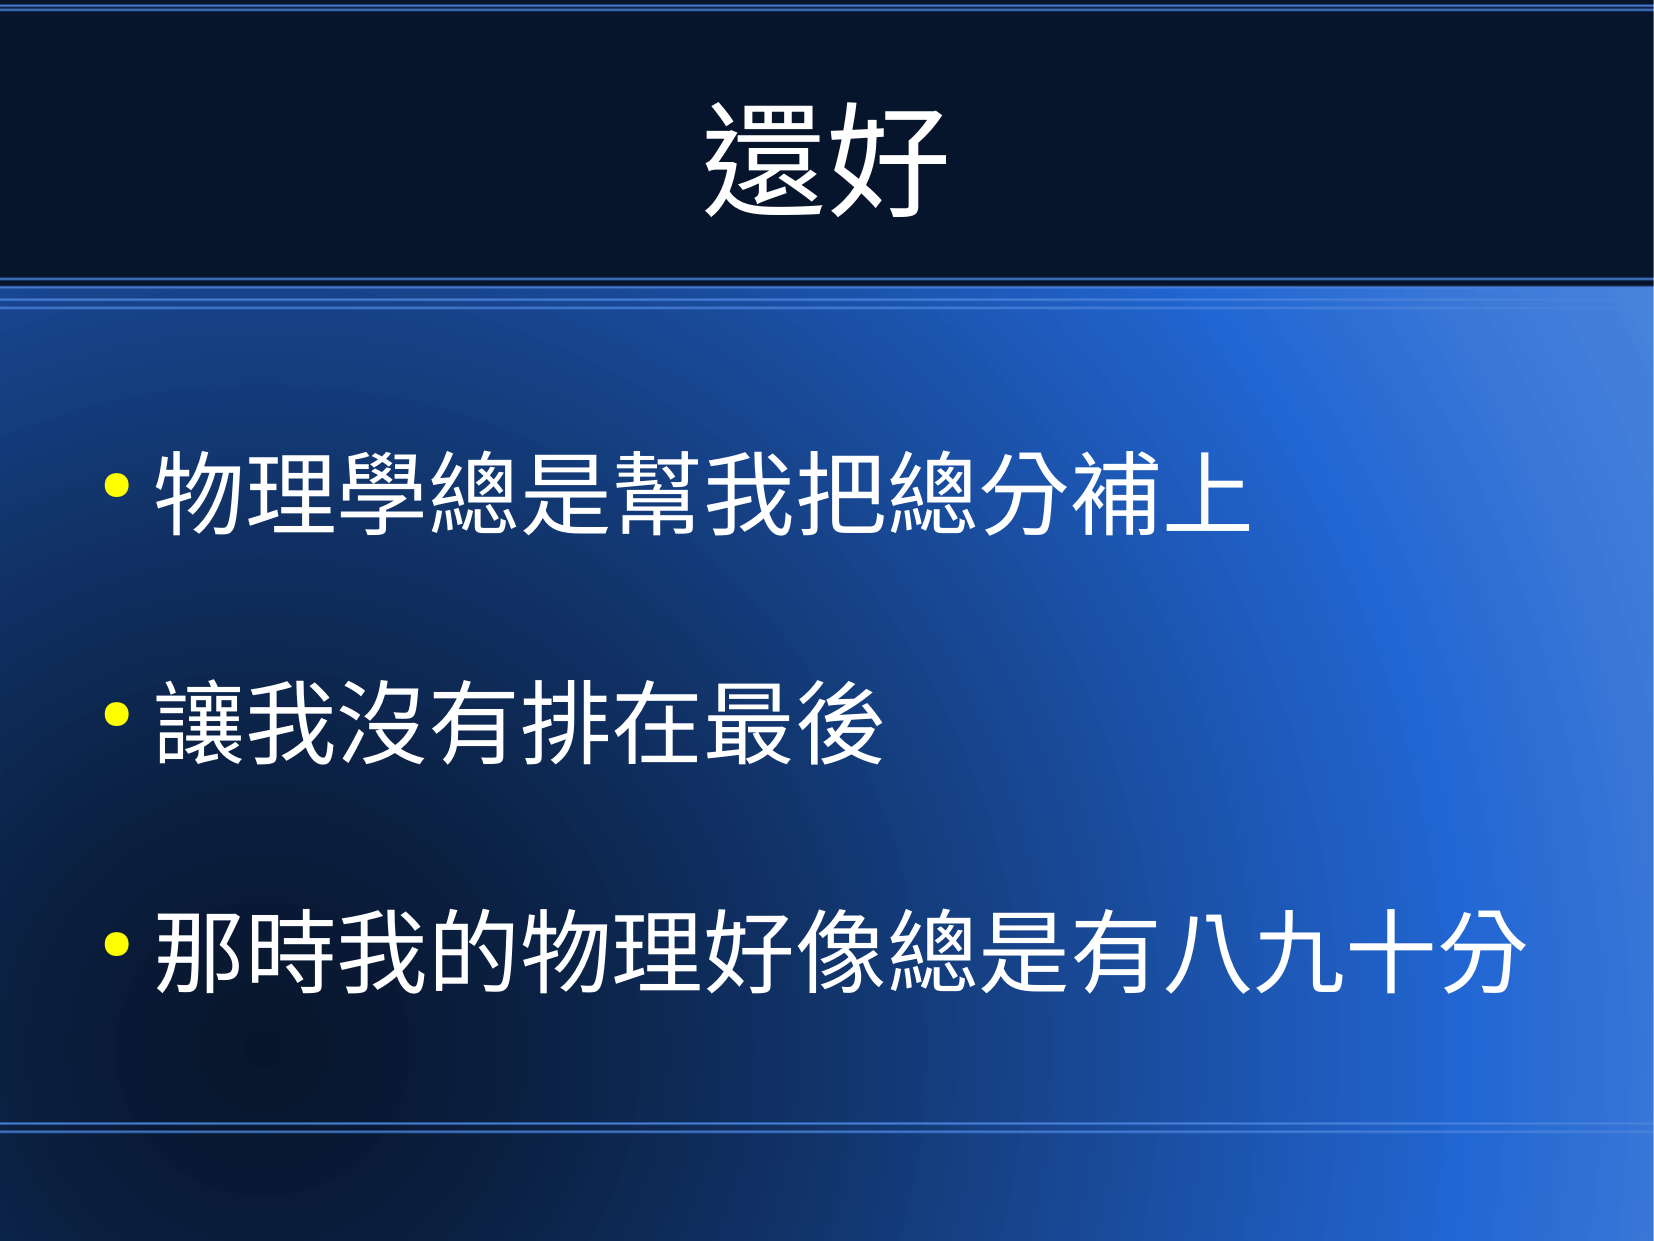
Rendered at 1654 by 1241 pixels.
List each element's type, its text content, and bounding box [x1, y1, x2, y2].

picture [0, 0, 1654, 1241]
title 還好 [82, 49, 1571, 257]
list 物理學總是幫我把總分補上 讓我沒有排在最後 那時我的物理好像總是有八九十分 [82, 355, 1571, 1241]
